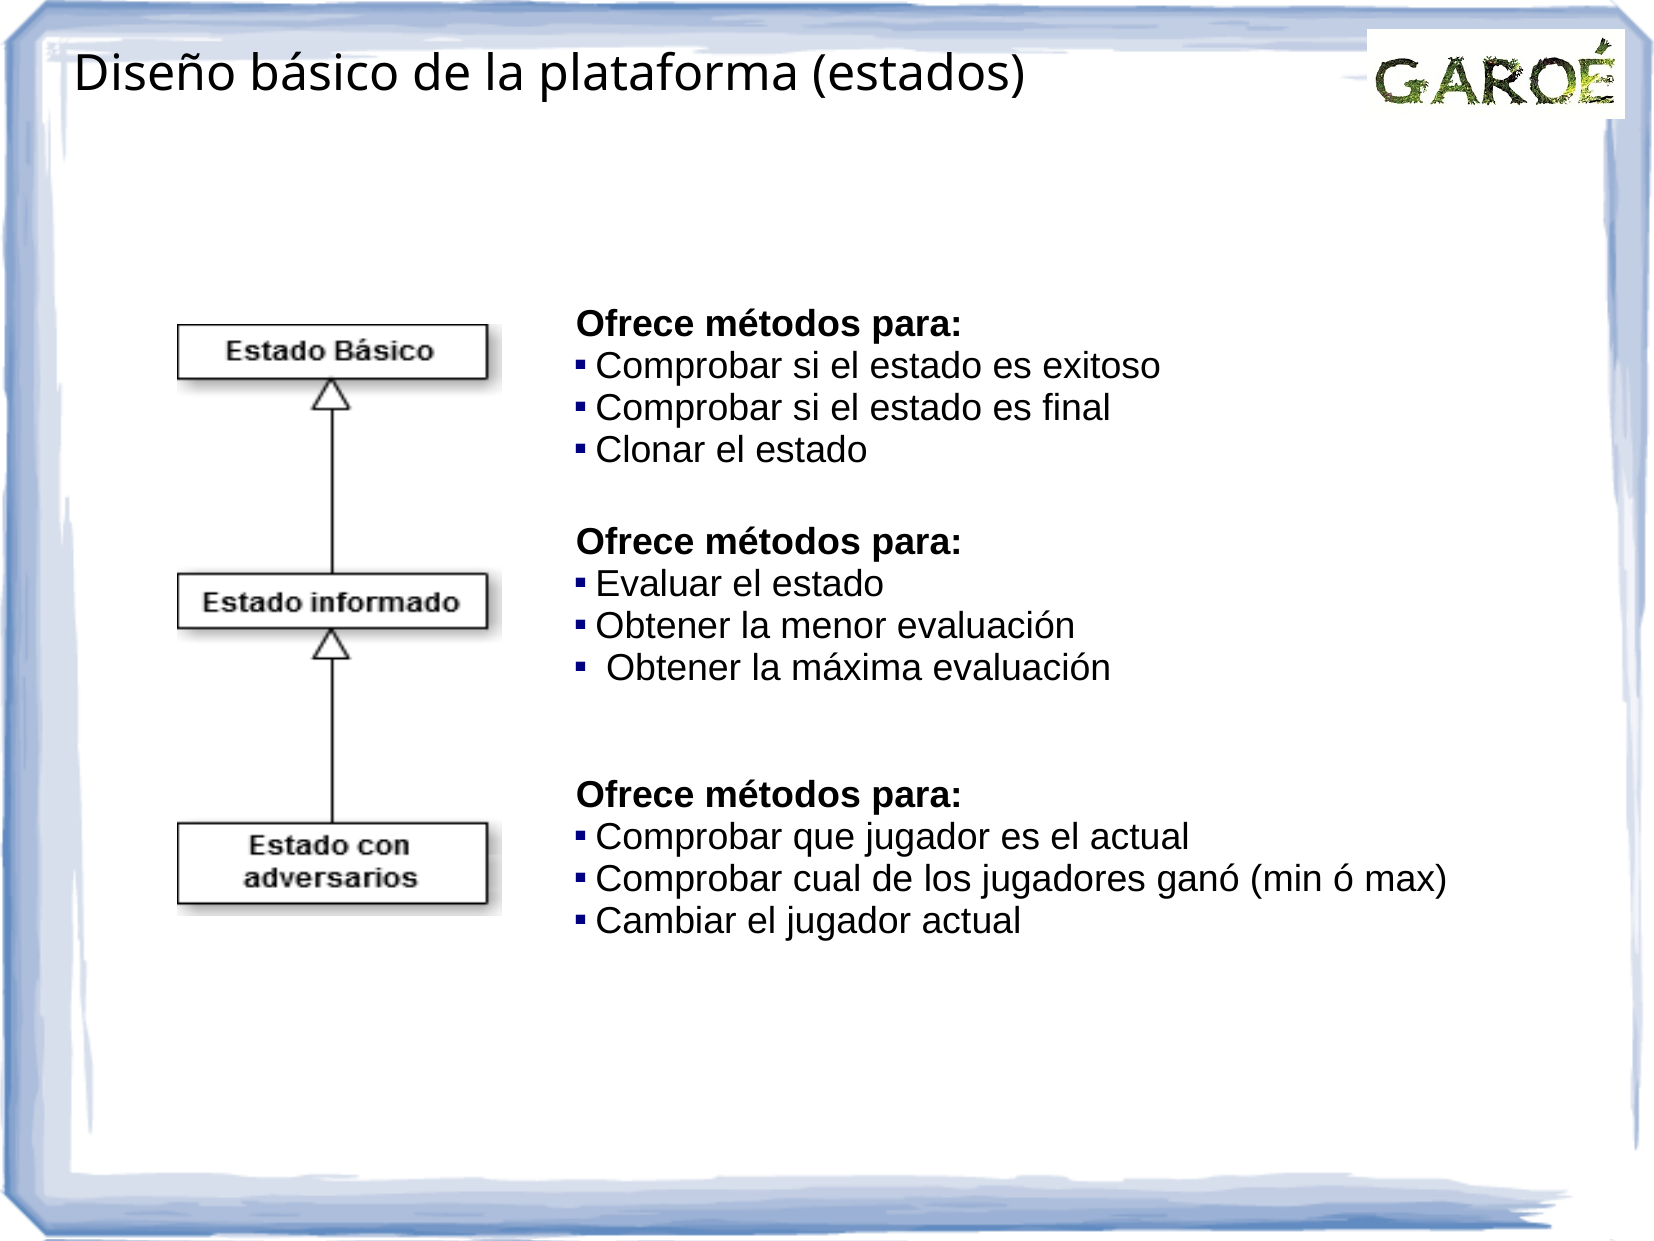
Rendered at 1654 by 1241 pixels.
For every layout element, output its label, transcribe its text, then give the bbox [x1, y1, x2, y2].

text_box Diseño básico de la plataforma (estados) [59, 29, 1367, 115]
text_box Ofrece métodos para: Comprobar que jugador es el actual Comprobar cual de los jugadores ganó (min ó max) Cambiar el jugador actual [561, 766, 1477, 1035]
text_box Ofrece métodos para: Comprobar si el estado es exitoso Comprobar si el estado es final Clonar el estado [561, 295, 1182, 513]
picture [0, 0, 1654, 1241]
text_box Ofrece métodos para: Evaluar el estado Obtener la menor evaluación Obtener la máxima evaluación [561, 513, 1182, 766]
